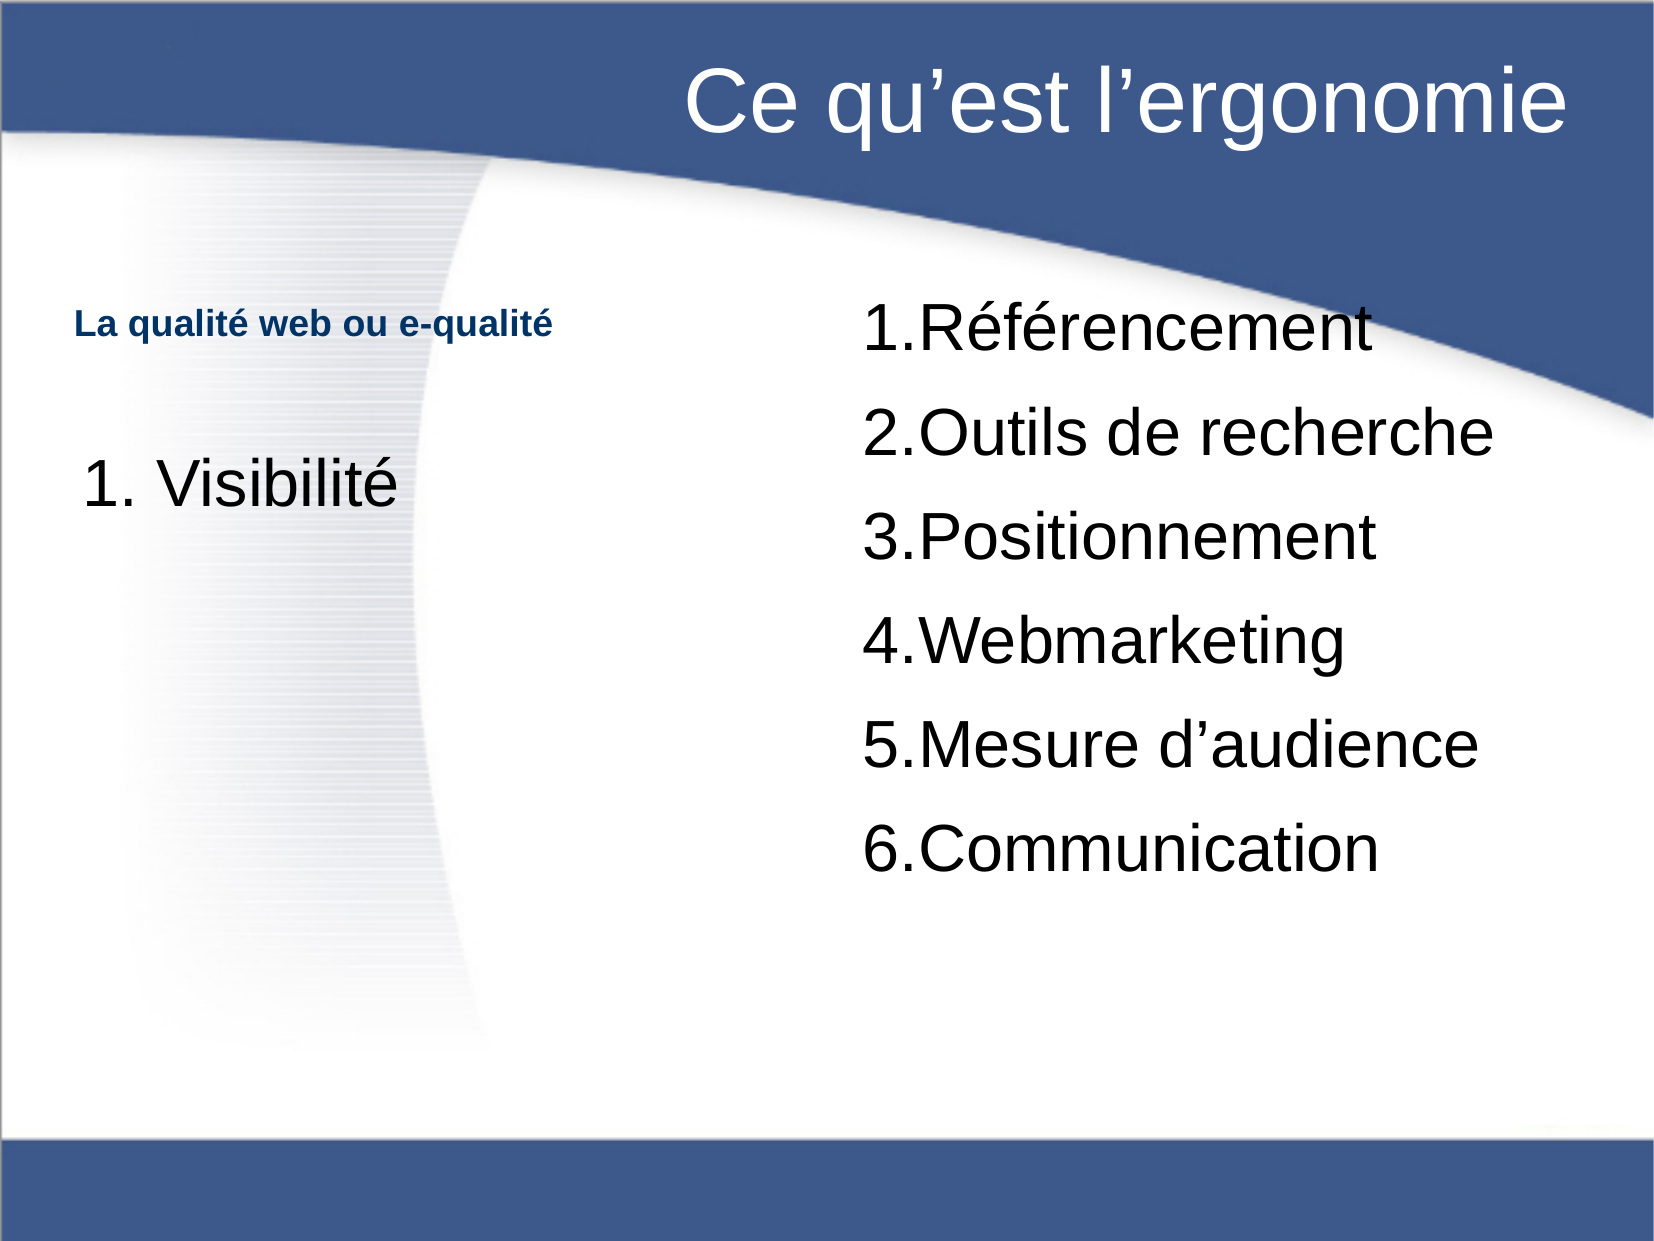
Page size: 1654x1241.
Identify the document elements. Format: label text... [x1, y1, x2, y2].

picture [0, 0, 1654, 1241]
title Ce qu’est l’ergonomie [82, 49, 1571, 257]
text_box La qualité web ou e-qualité [59, 295, 845, 395]
list Référencement Outils de recherche Positionnement Webmarketing Mesure d’audience Communication [845, 290, 1572, 1010]
list 1. Visibilité [82, 445, 809, 854]
